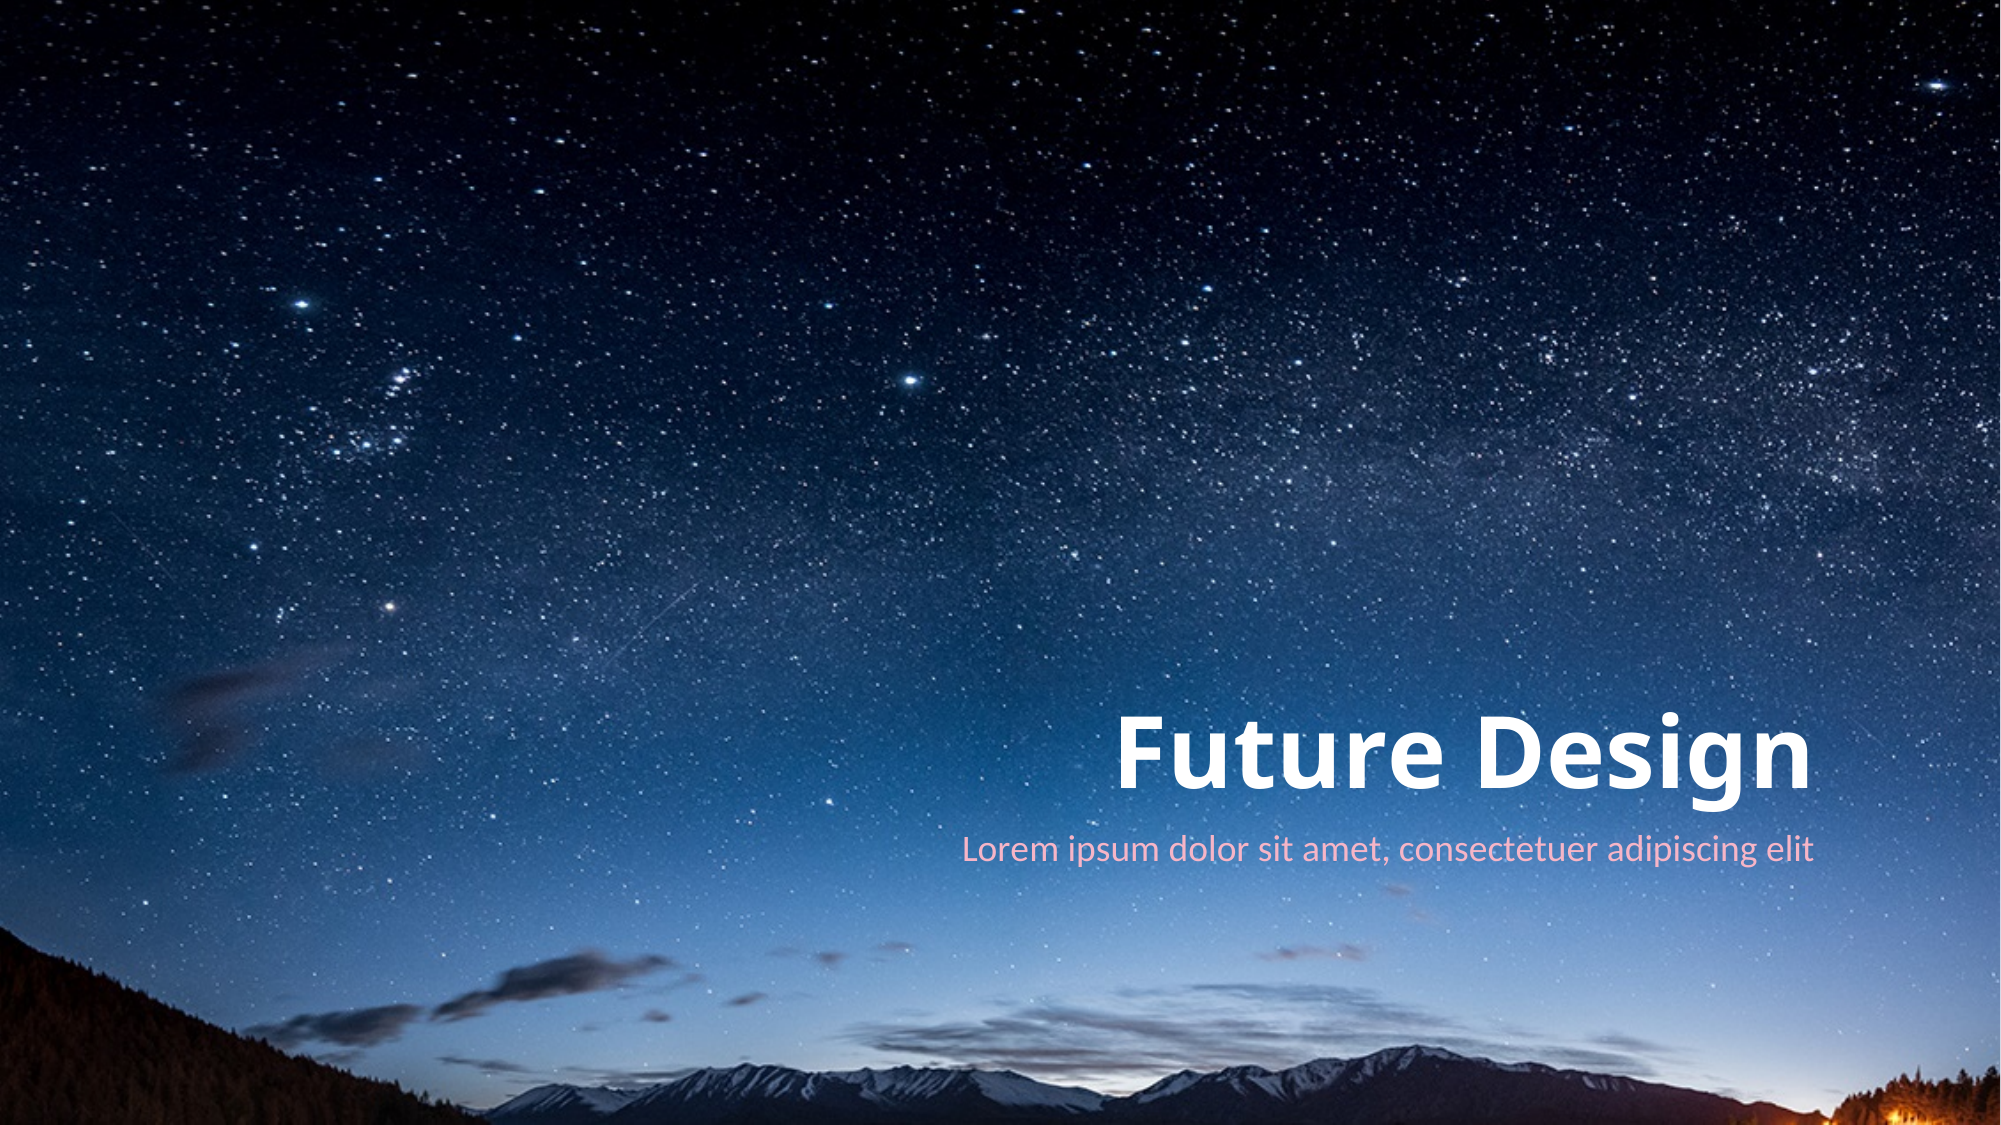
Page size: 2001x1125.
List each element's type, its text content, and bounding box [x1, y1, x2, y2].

title Future Design [649, 418, 1831, 816]
picture [0, 0, 2001, 1125]
subtitle Lorem ipsum dolor sit amet, consectetuer adipiscing elit [649, 816, 1831, 1047]
